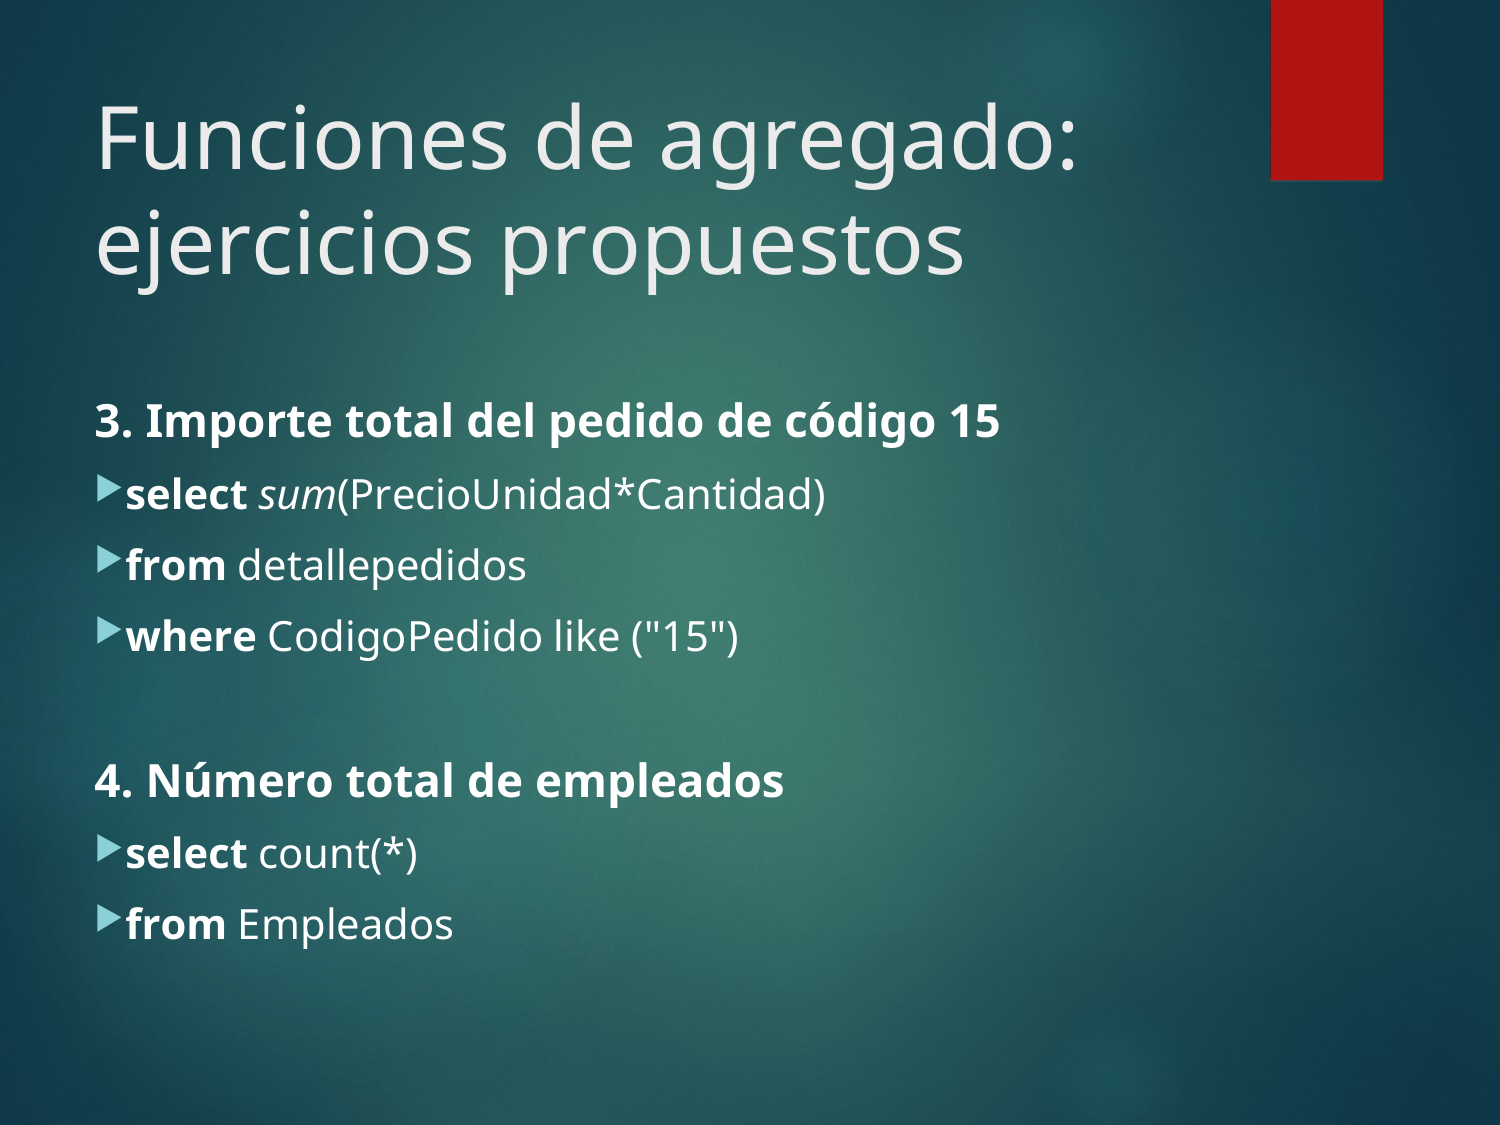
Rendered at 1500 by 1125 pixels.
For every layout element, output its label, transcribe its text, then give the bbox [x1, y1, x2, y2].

list 3. Importe total del pedido de código 15 select sum(PrecioUnidad*Cantidad) from detallepedidos where CodigoPedido like ("15") 4. Número total de empleados select count(*) from Empleados [79, 303, 1367, 1119]
title Funciones de agregado: ejercicios propuestos [79, 74, 1237, 303]
picture [0, 0, 1500, 1125]
